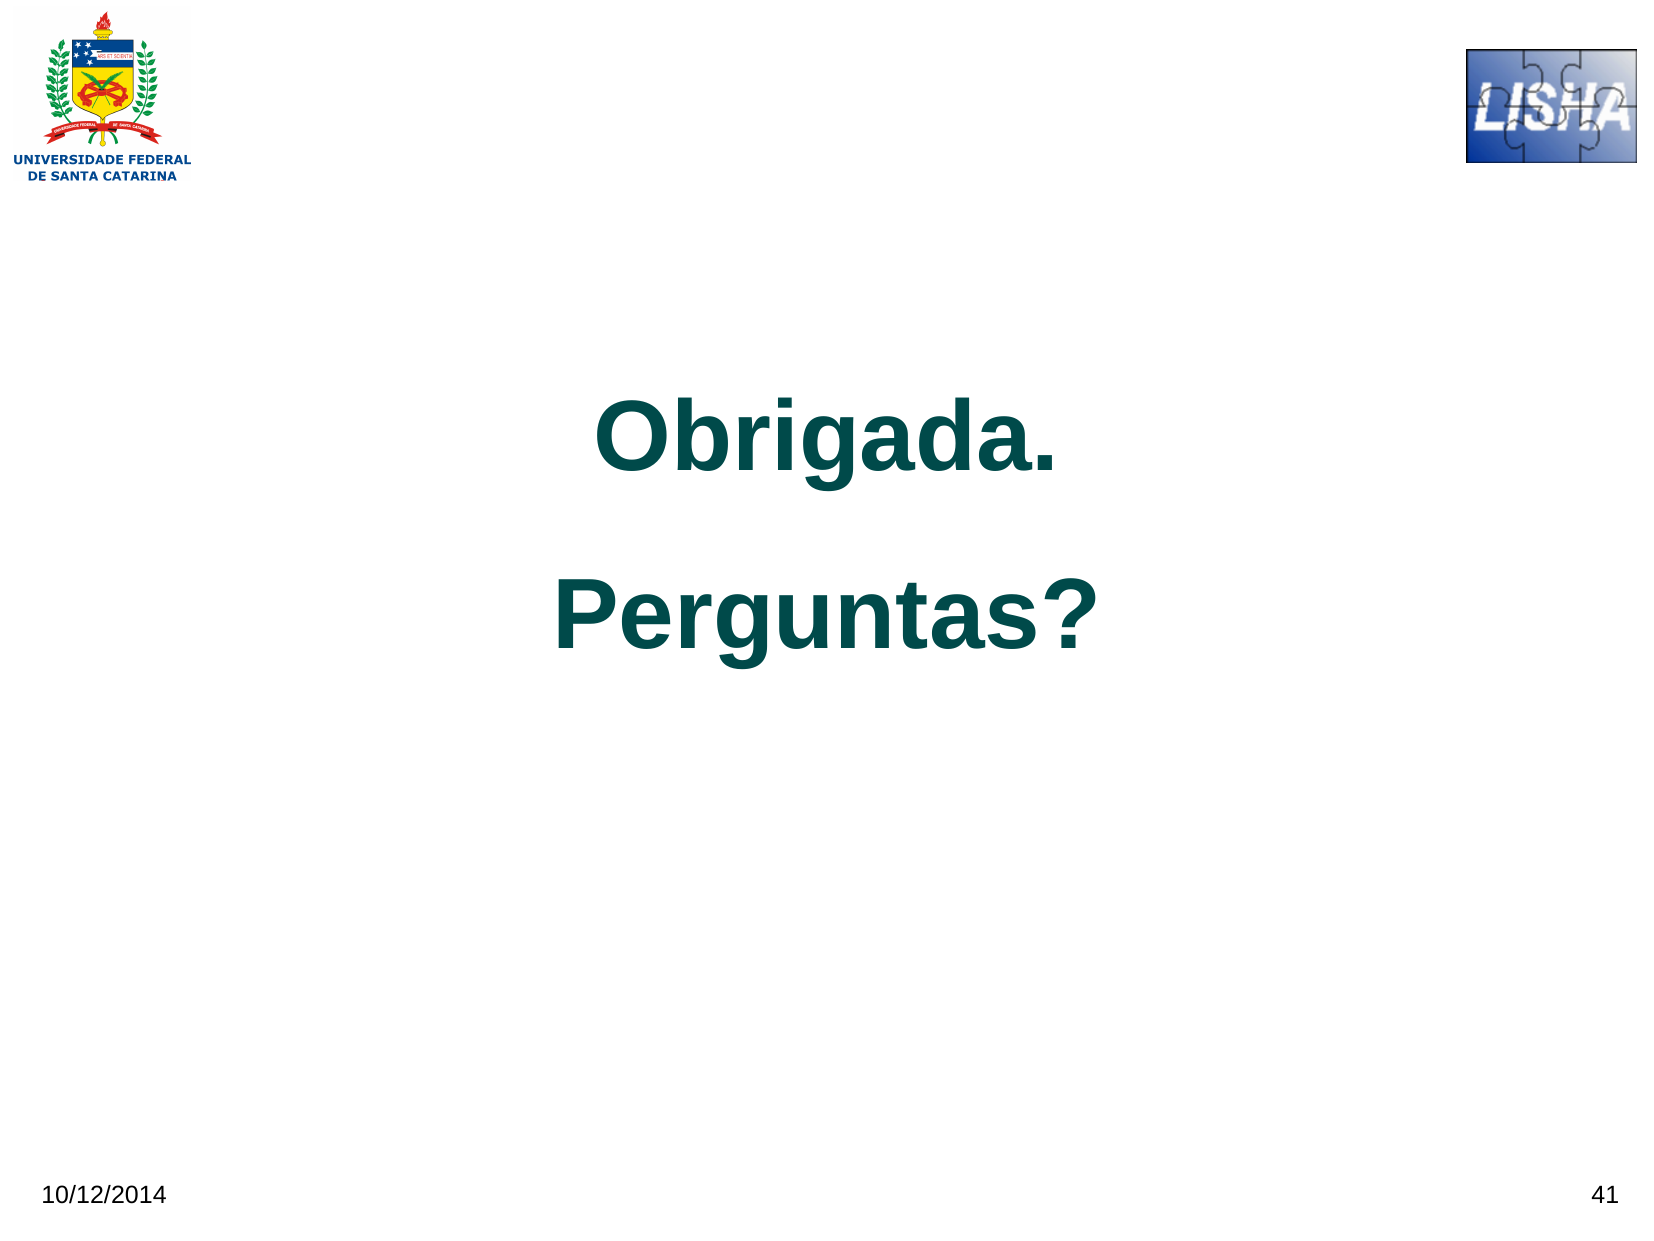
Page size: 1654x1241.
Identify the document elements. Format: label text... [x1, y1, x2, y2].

picture [1466, 49, 1637, 163]
title Obrigada. Perguntas? [507, 365, 1146, 700]
picture [13, 6, 191, 181]
